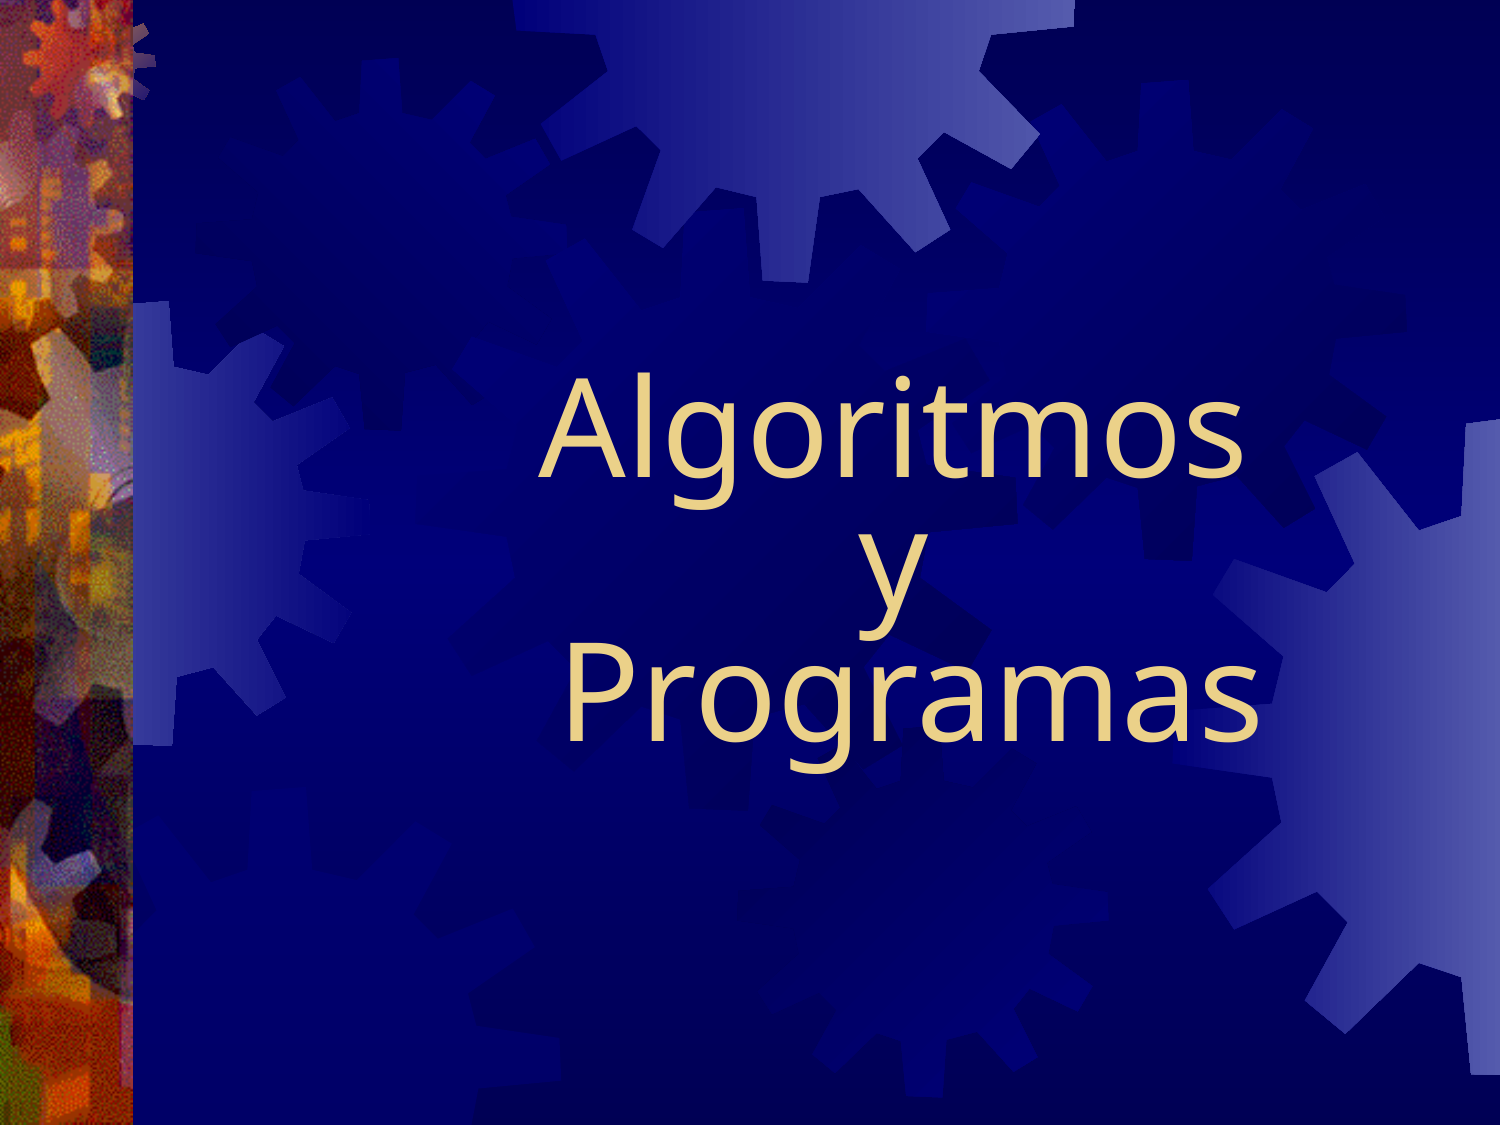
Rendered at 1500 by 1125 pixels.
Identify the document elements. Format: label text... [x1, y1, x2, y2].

picture [0, 0, 133, 1125]
title Algoritmos y Programas [462, 299, 1325, 775]
